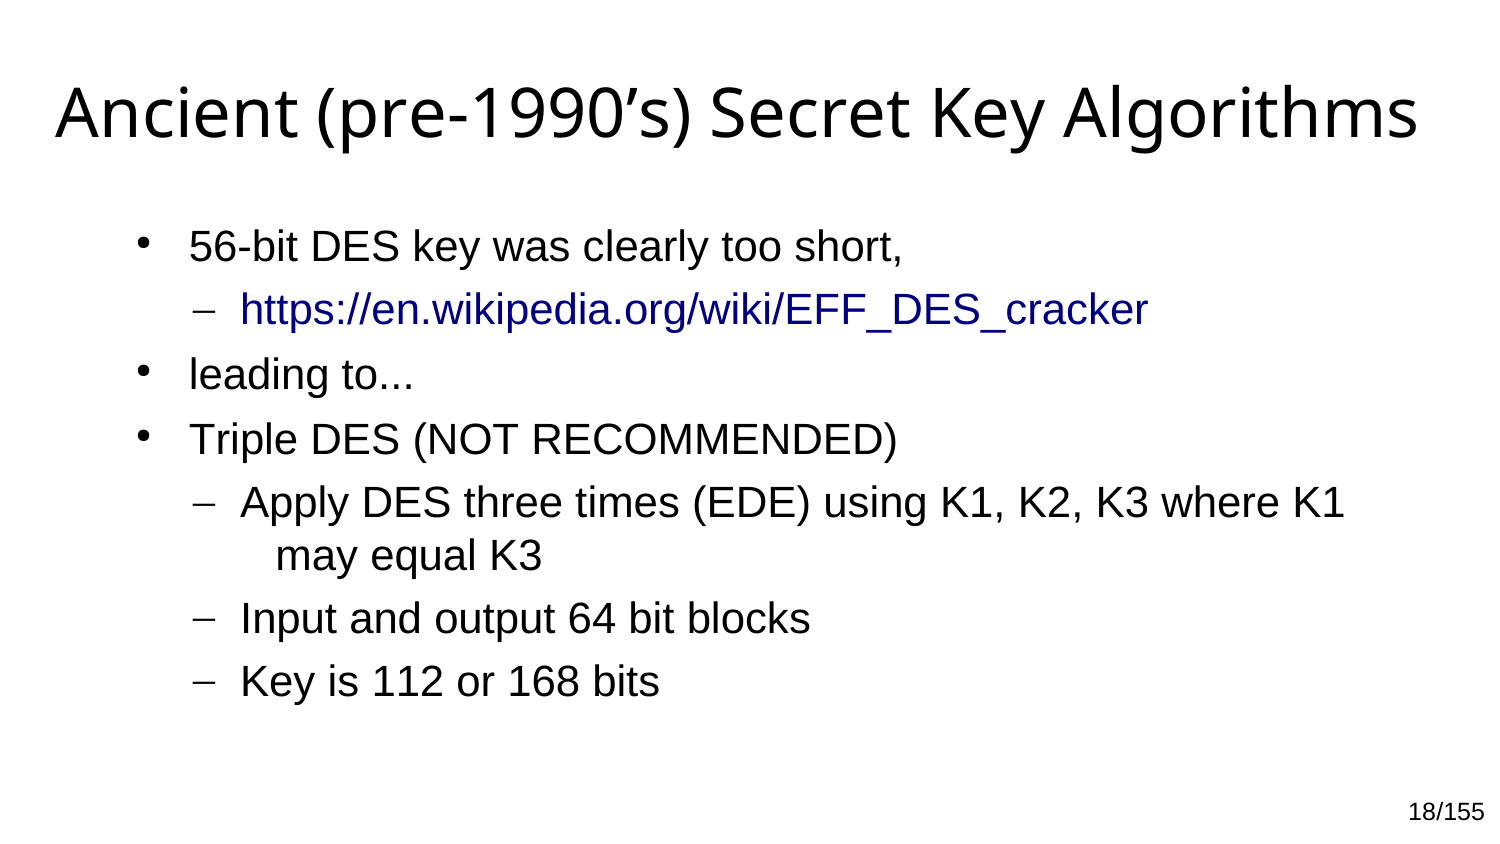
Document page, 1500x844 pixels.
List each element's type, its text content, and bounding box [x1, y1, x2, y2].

title Ancient (pre-1990’s) Secret Key Algorithms [29, 13, 1447, 207]
list 56-bit DES key was clearly too short, https://en.wikipedia.org/wiki/EFF_DES_cracker leading to... Triple DES (NOT RECOMMENDED) Apply DES three times (EDE) using K1, K2, K3 where K1 may equal K3 Input and output 64 bit blocks Key is 112 or 168 bits [118, 218, 1394, 798]
